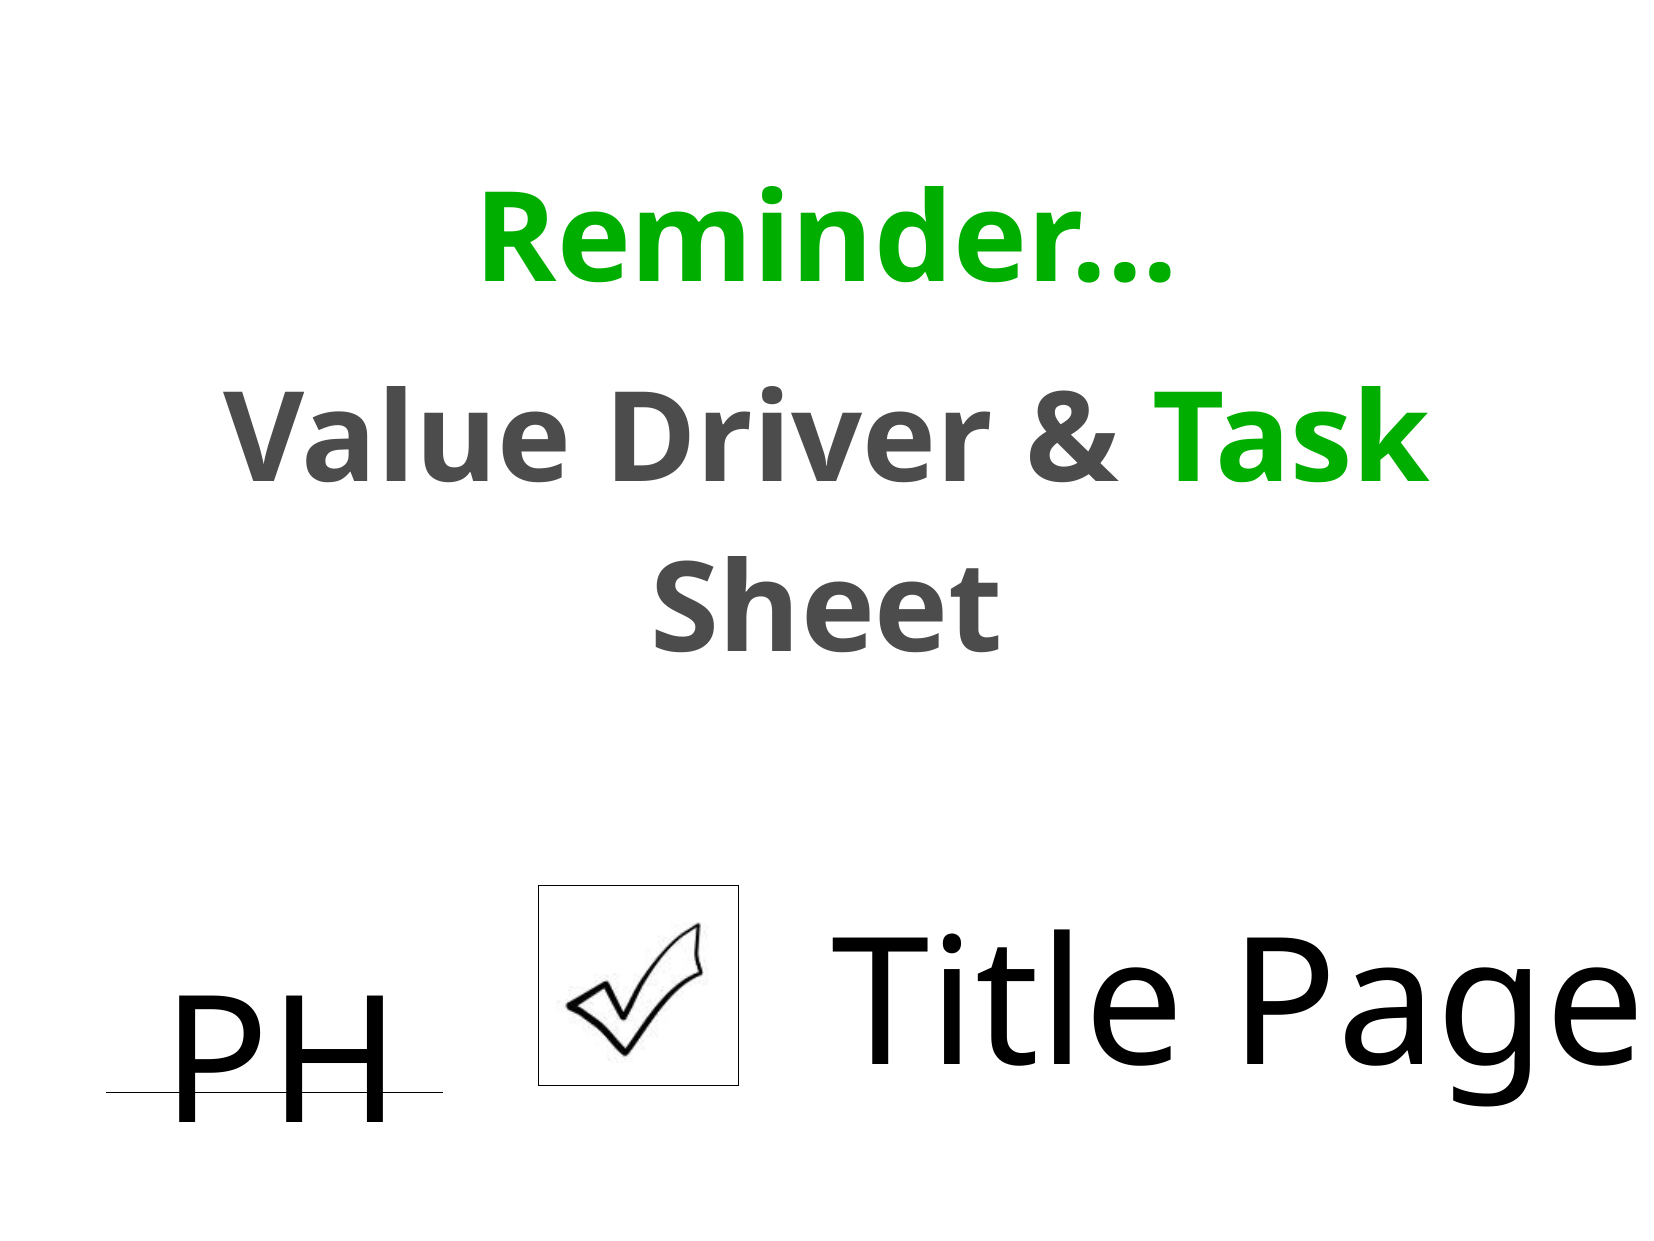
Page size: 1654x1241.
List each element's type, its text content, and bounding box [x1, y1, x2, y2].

picture [531, 885, 739, 1093]
text_box Title Page [816, 867, 1565, 1093]
text_box PH [147, 926, 384, 1152]
list Reminder... Value Driver & Task Sheet [59, 147, 1595, 798]
picture [539, 886, 738, 1085]
